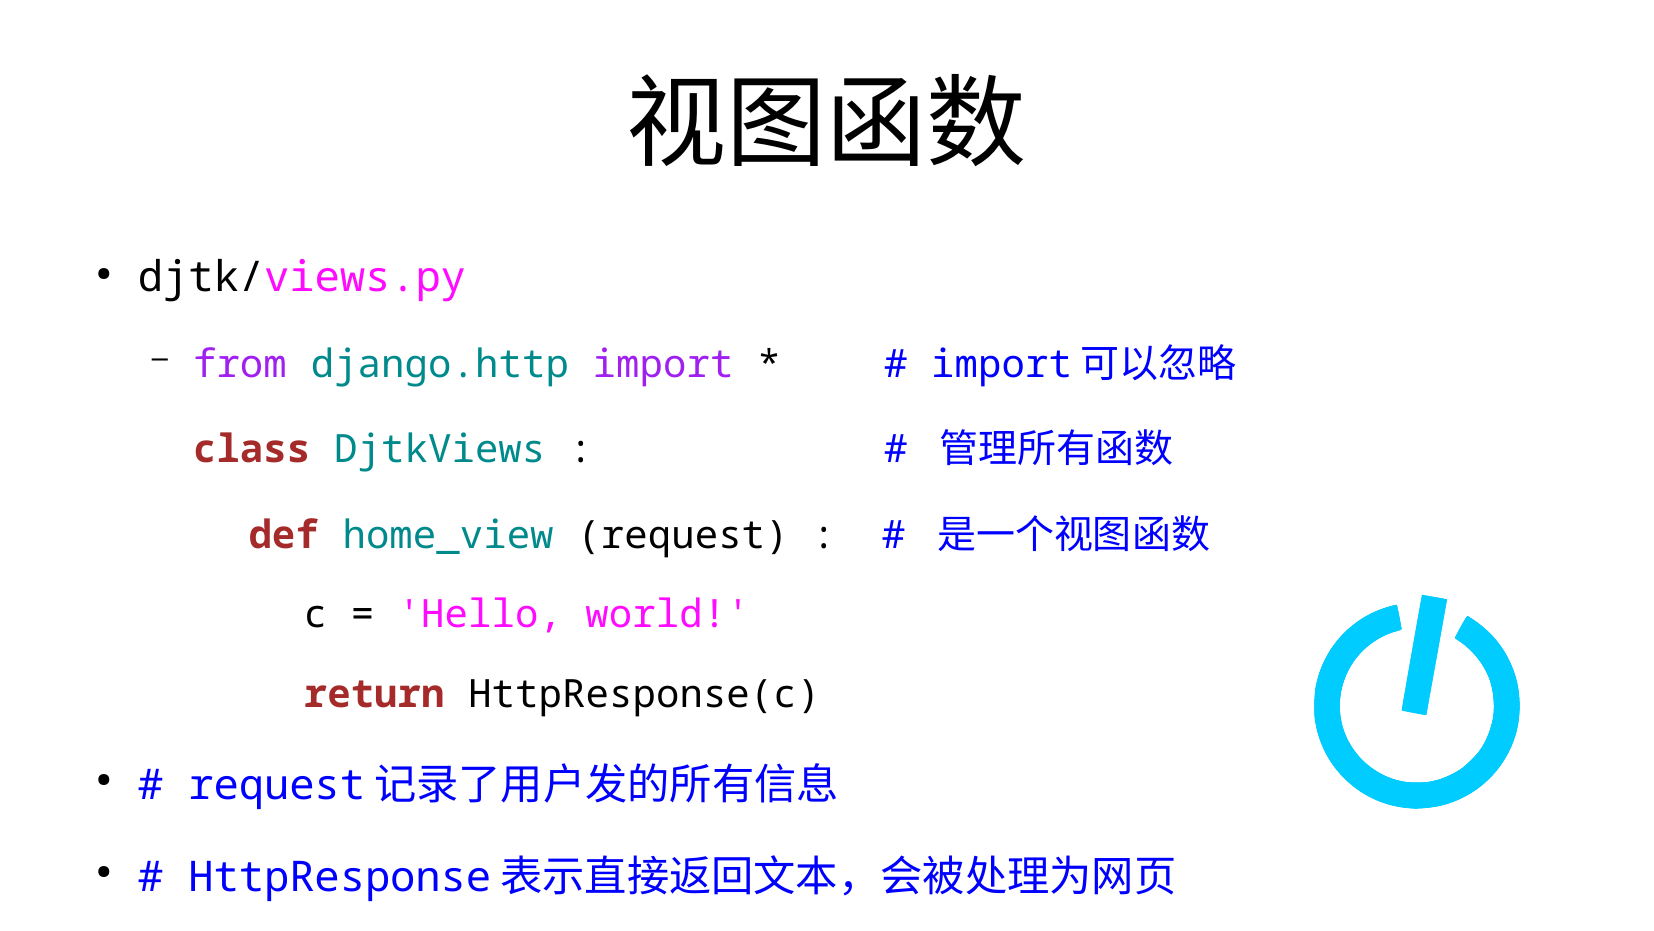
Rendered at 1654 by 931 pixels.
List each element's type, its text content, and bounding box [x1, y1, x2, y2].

title 视图函数 [82, 37, 1571, 193]
list djtk/views.py from django.http import * # import可以忽略 class DjtkViews : # 管理所有函数 def home_view (request) : # 是一个视图函数 c = 'Hello, world!' return HttpResponse(c) # request记录了用户发的所有信息 # HttpResponse表示直接返回文本，会被处理为网页 [82, 217, 1571, 910]
